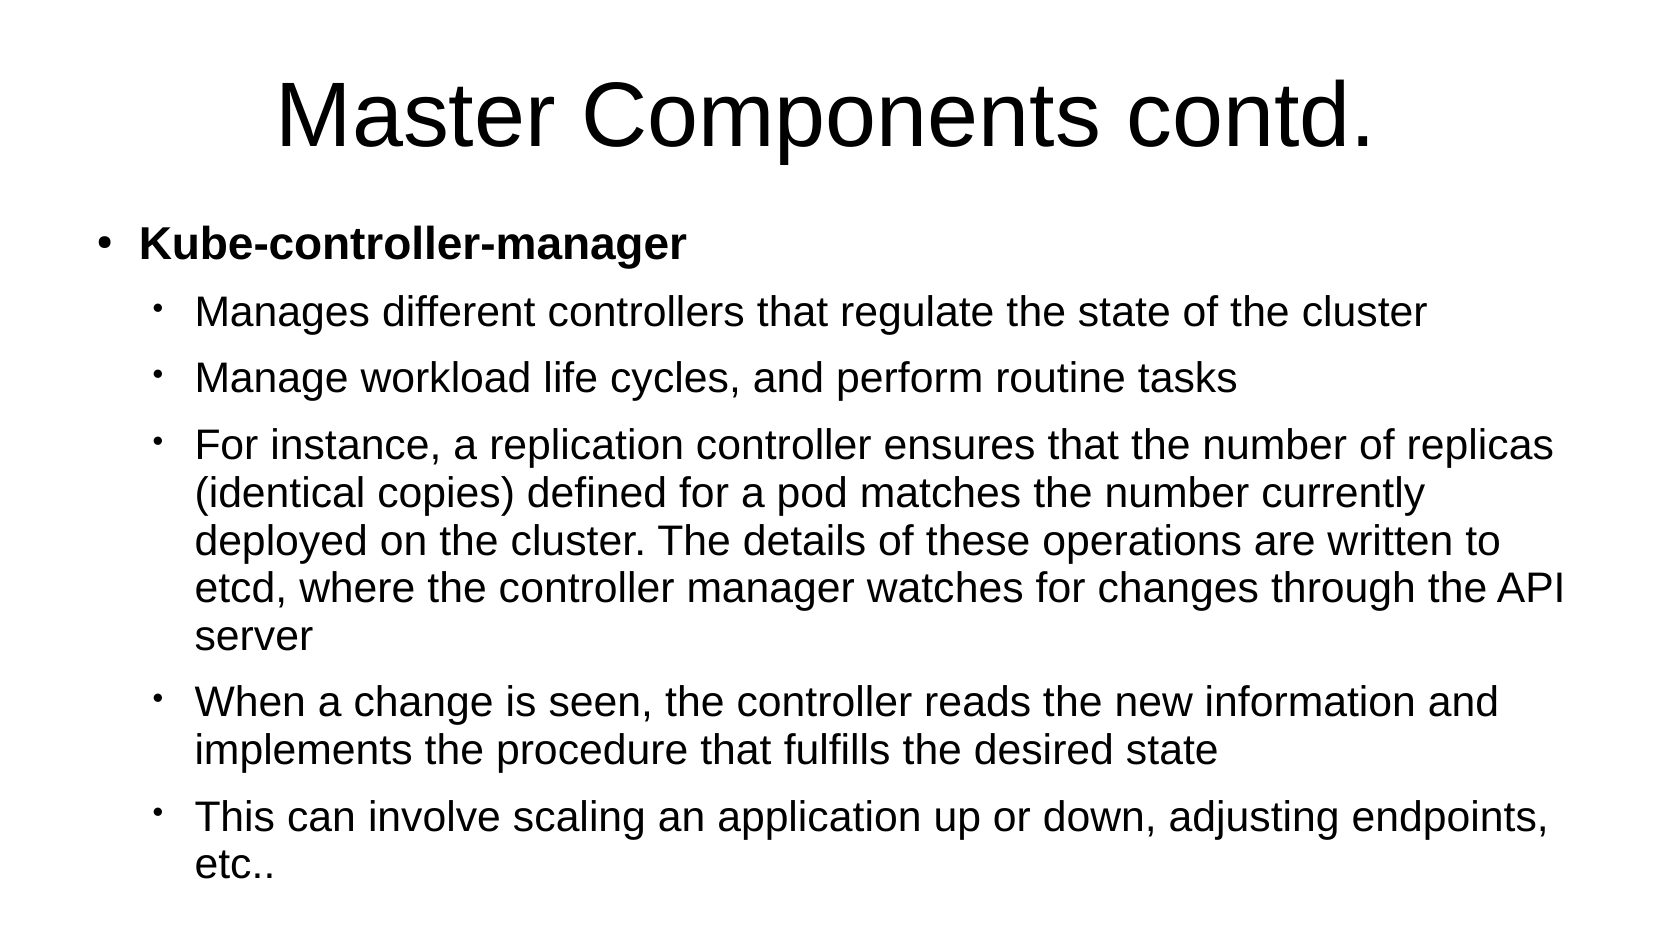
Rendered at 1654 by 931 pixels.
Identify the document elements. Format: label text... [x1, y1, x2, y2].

title Master Components contd. [82, 37, 1571, 193]
list Kube-controller-manager Manages different controllers that regulate the state of the cluster Manage workload life cycles, and perform routine tasks For instance, a replication controller ensures that the number of replicas (identical copies) defined for a pod matches the number currently deployed on the cluster. The details of these operations are written to etcd, where the controller manager watches for changes through the API server When a change is seen, the controller reads the new information and implements the procedure that fulfills the desired state This can involve scaling an application up or down, adjusting endpoints, etc.. [82, 217, 1571, 898]
